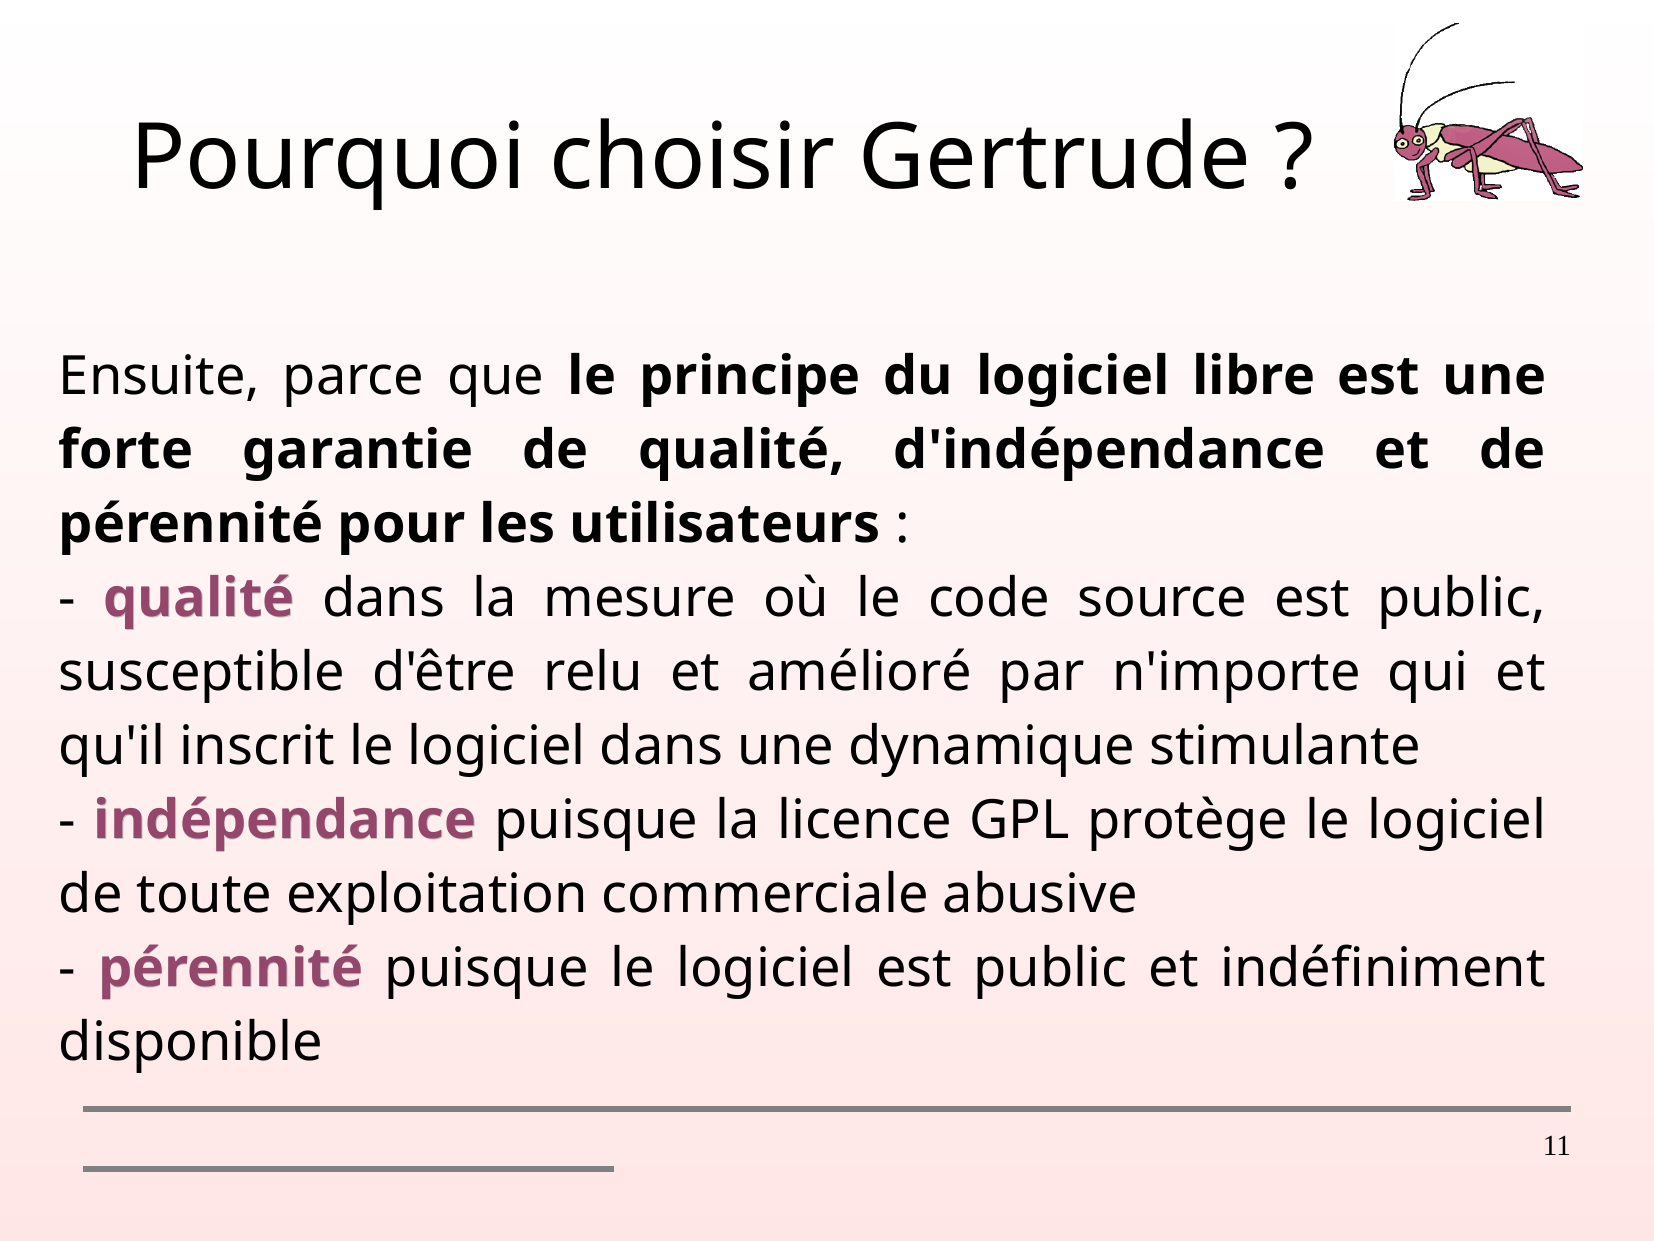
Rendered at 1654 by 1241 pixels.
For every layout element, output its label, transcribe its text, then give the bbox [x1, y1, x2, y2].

subtitle Ensuite, parce que le principe du logiciel libre est une forte garantie de qualité, d'indépendance et de pérennité pour les utilisateurs : - qualité dans la mesure où le code source est public, susceptible d'être relu et amélioré par n'importe qui et qu'il inscrit le logiciel dans une dynamique stimulante - indépendance puisque la licence GPL protège le logiciel de toute exploitation commerciale abusive - pérennité puisque le logiciel est public et indéfiniment disponible [59, 297, 1548, 1116]
title Pourquoi choisir Gertrude ? [82, 49, 1571, 257]
picture [1394, 23, 1583, 201]
